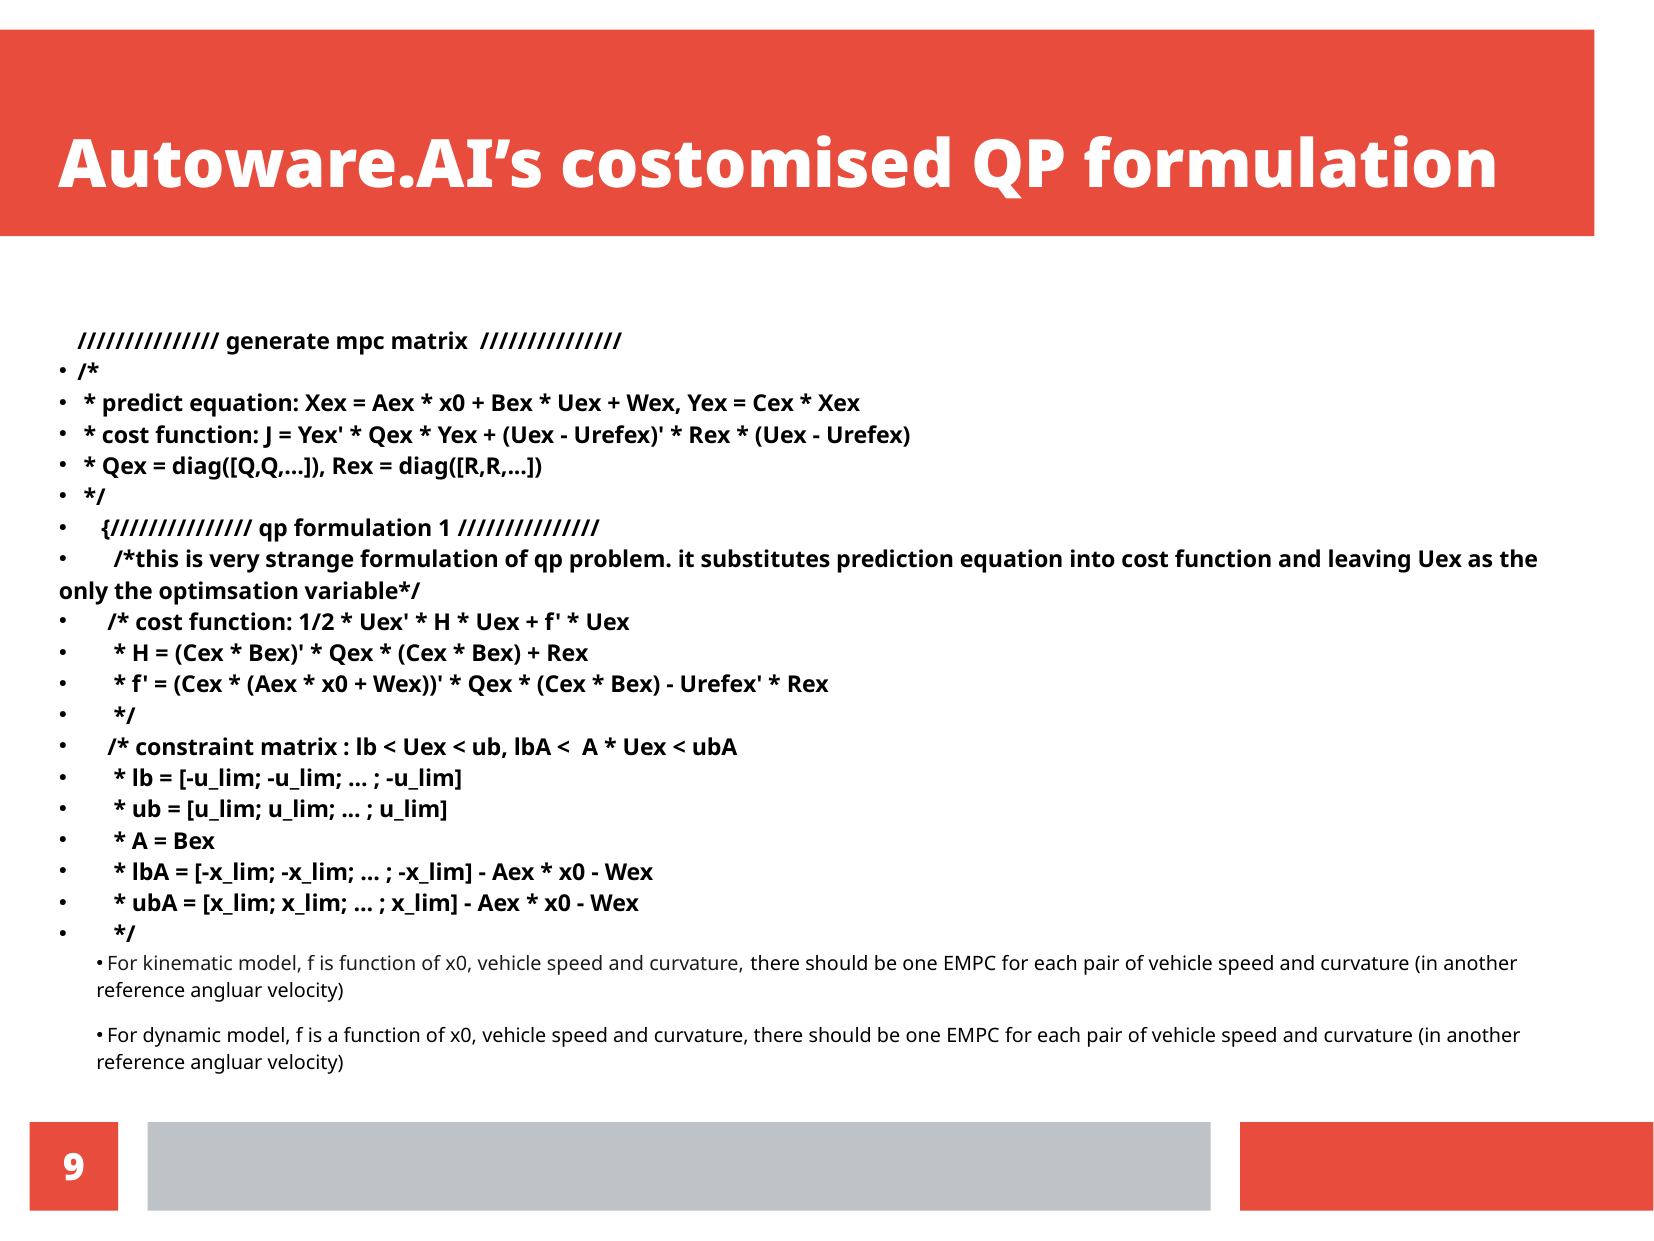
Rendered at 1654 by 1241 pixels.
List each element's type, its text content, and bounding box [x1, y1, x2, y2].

list /////////////// generate mpc matrix /////////////// /* * predict equation: Xex = Aex * x0 + Bex * Uex + Wex, Yex = Cex * Xex * cost function: J = Yex' * Qex * Yex + (Uex - Urefex)' * Rex * (Uex - Urefex) * Qex = diag([Q,Q,...]), Rex = diag([R,R,...]) */ {/////////////// qp formulation 1 /////////////// /*this is very strange formulation of qp problem. it substitutes prediction equation into cost function and leaving Uex as the only the optimsation variable*/ /* cost function: 1/2 * Uex' * H * Uex + f' * Uex * H = (Cex * Bex)' * Qex * (Cex * Bex) + Rex * f' = (Cex * (Aex * x0 + Wex))' * Qex * (Cex * Bex) - Urefex' * Rex */ /* constraint matrix : lb < Uex < ub, lbA < A * Uex < ubA * lb = [-u_lim; -u_lim; ... ; -u_lim] * ub = [u_lim; u_lim; ... ; u_lim] * A = Bex * lbA = [-x_lim; -x_lim; ... ; -x_lim] - Aex * x0 - Wex * ubA = [x_lim; x_lim; ... ; x_lim] - Aex * x0 - Wex */ For kinematic model, f is function of x0, vehicle speed and curvature, there should be one EMPC for each pair of vehicle speed and curvature (in another reference angluar velocity) For dynamic model, f is a function of x0, vehicle speed and curvature, there should be one EMPC for each pair of vehicle speed and curvature (in another reference angluar velocity) [59, 324, 1565, 1093]
title Autoware.AI’s costomised QP formulation [59, 59, 1595, 207]
